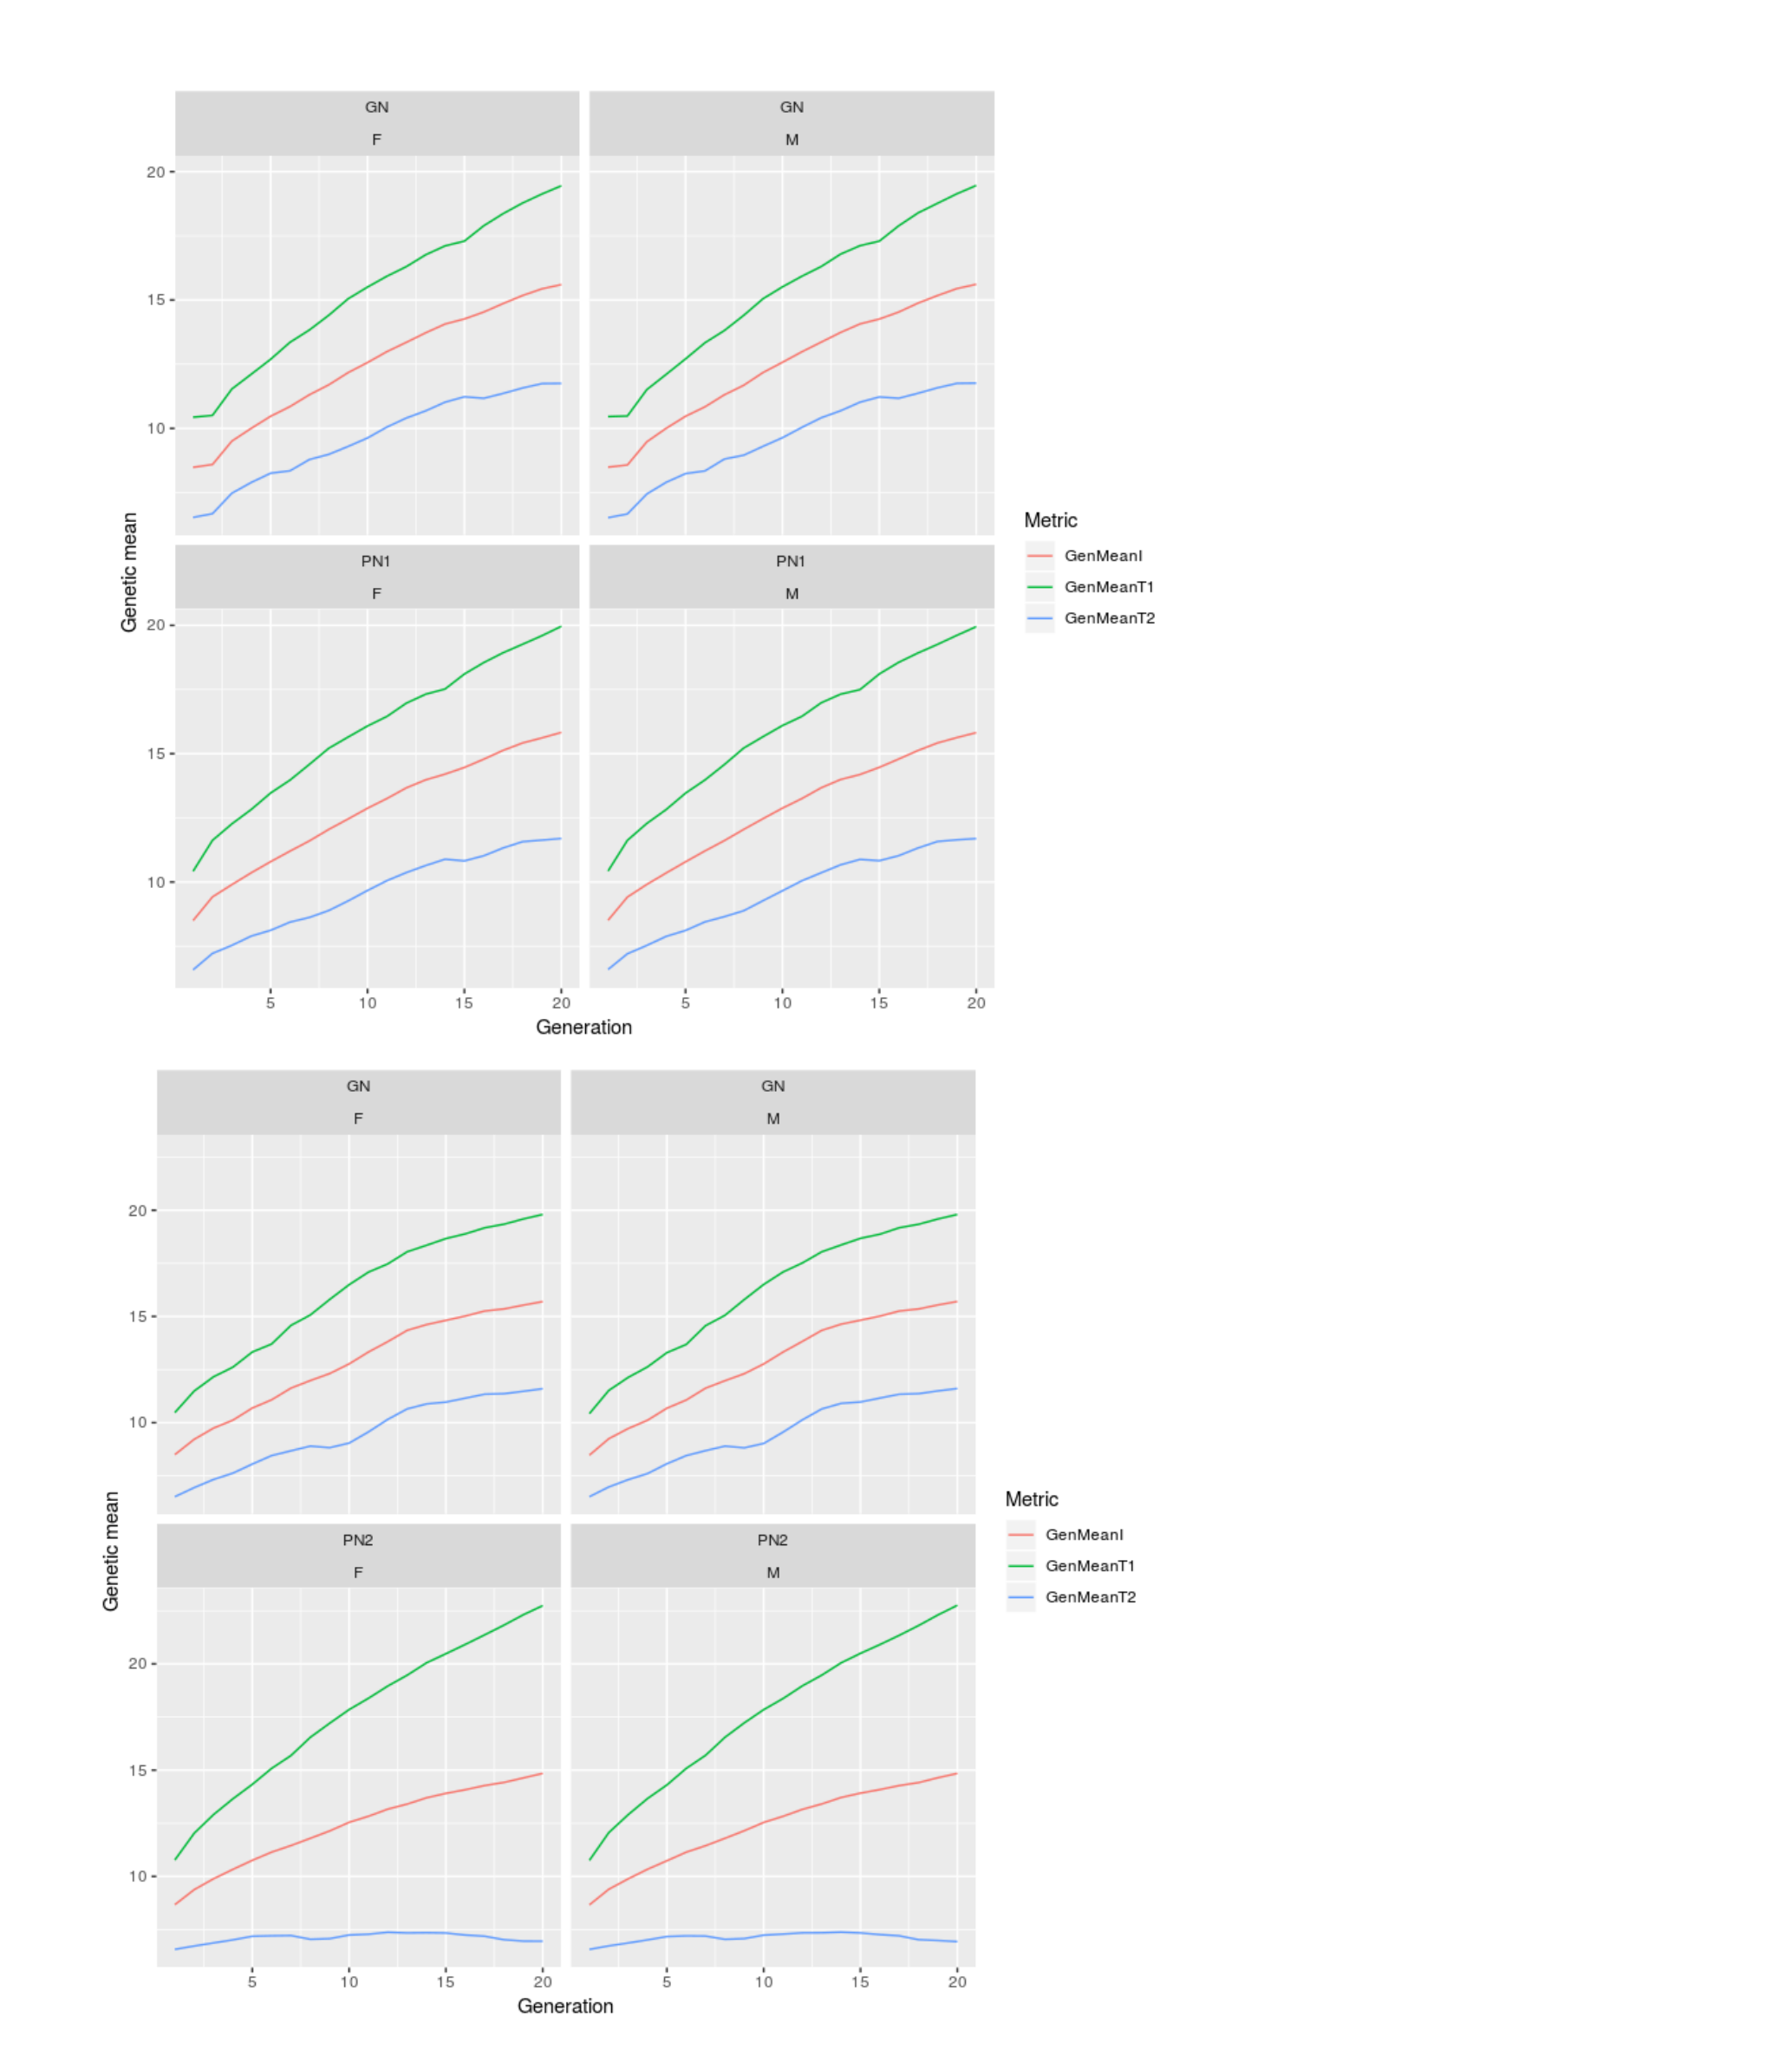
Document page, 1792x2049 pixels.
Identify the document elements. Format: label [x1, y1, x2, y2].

picture [112, 82, 1176, 1049]
picture [94, 1060, 1157, 2028]
